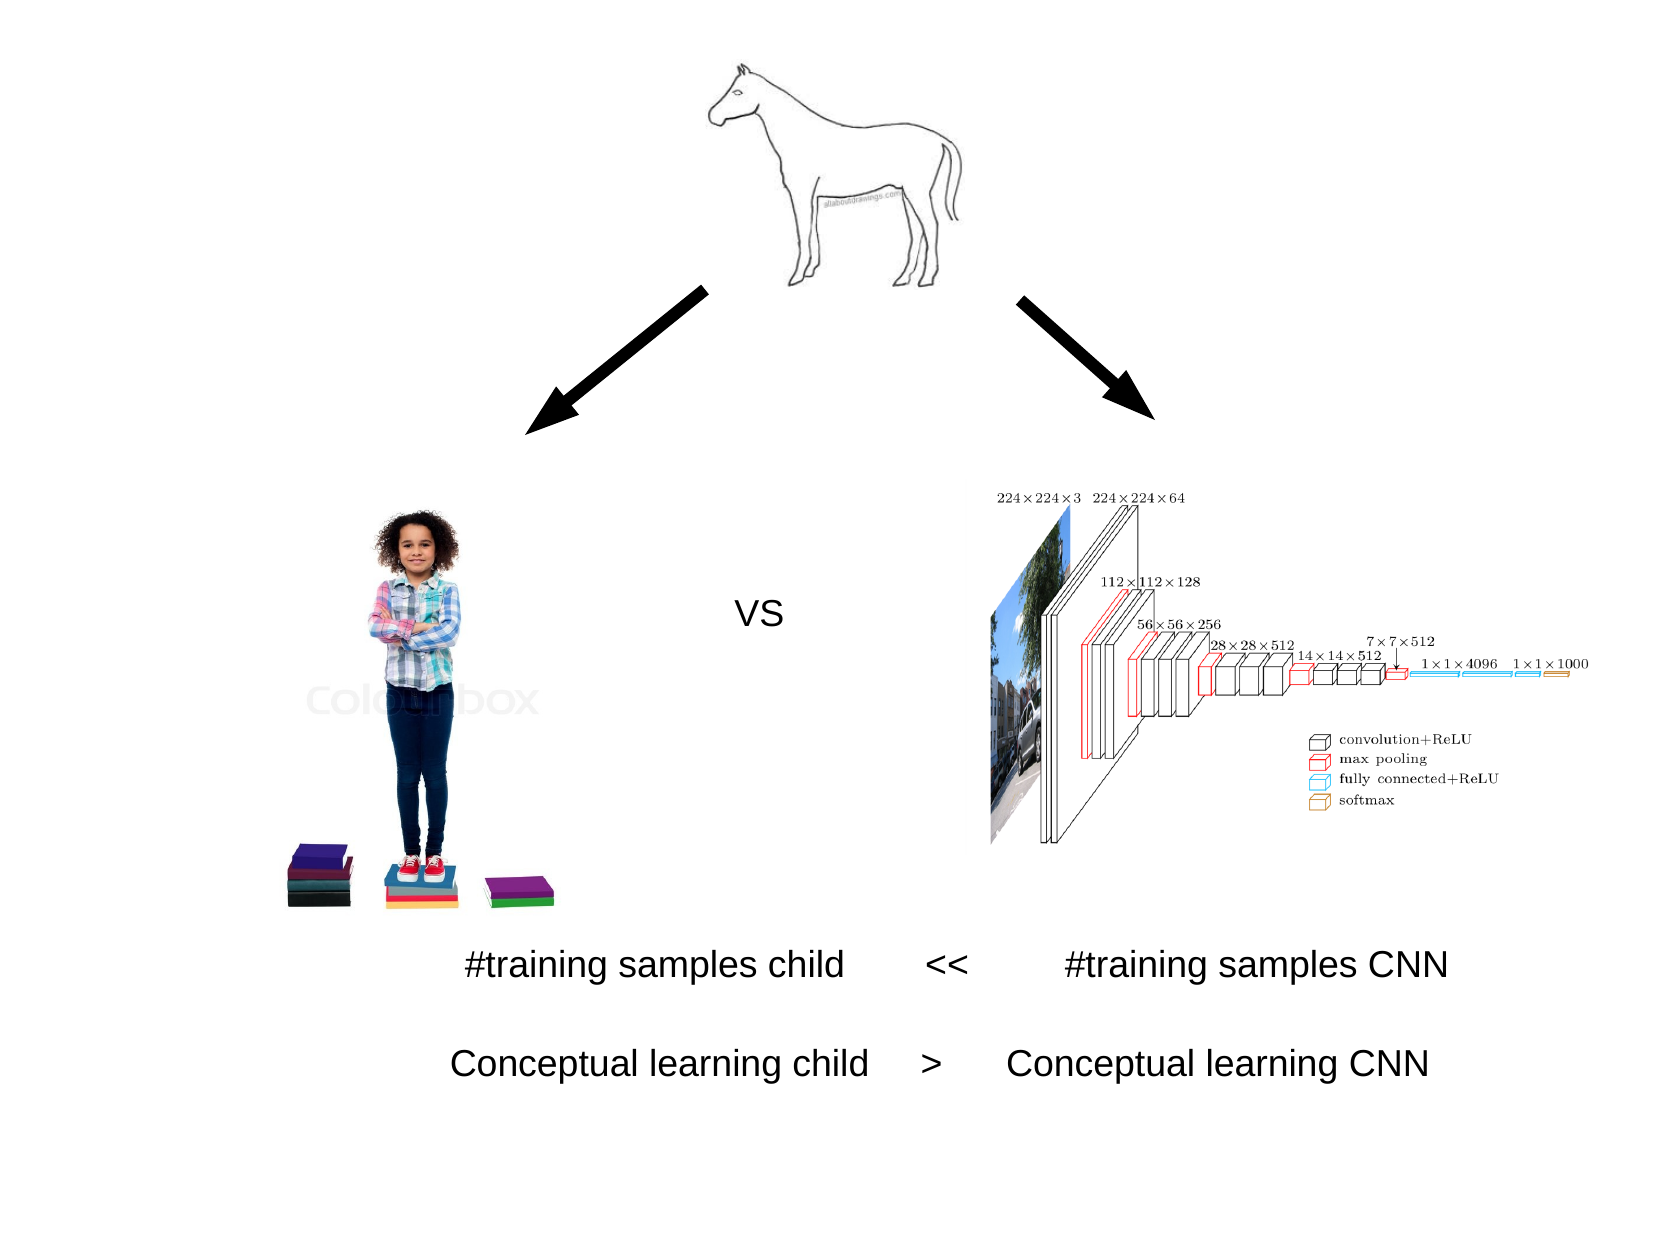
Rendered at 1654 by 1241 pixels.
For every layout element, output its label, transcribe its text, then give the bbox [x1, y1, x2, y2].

text_box #training samples child << #training samples CNN [450, 936, 1501, 1036]
picture [705, 59, 965, 290]
picture [965, 479, 1606, 856]
picture [270, 464, 582, 934]
text_box VS [719, 585, 800, 642]
text_box Conceptual learning child > Conceptual learning CNN [435, 1035, 1445, 1092]
